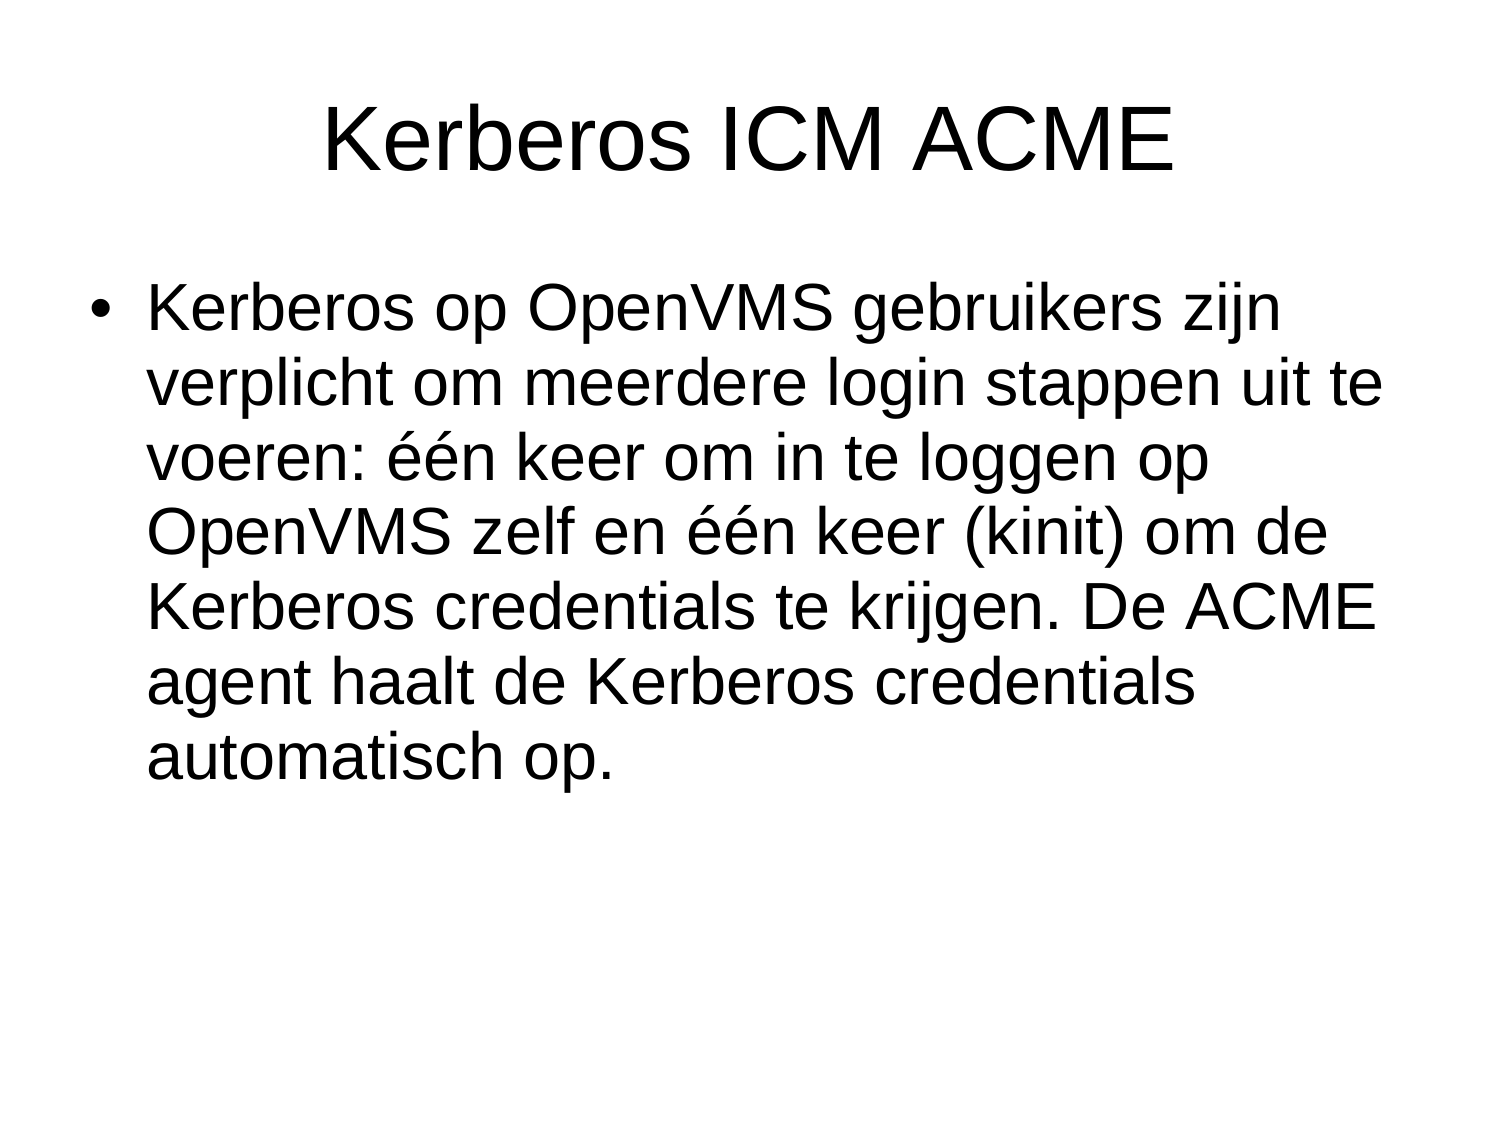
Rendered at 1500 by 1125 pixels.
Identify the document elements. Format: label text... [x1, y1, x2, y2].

list Kerberos op OpenVMS gebruikers zijn verplicht om meerdere login stappen uit te voeren: één keer om in te loggen op OpenVMS zelf en één keer (kinit) om de Kerberos credentials te krijgen. De ACME agent haalt de Kerberos credentials automatisch op. [75, 262, 1426, 1006]
title Kerberos ICM ACME [75, 45, 1426, 233]
